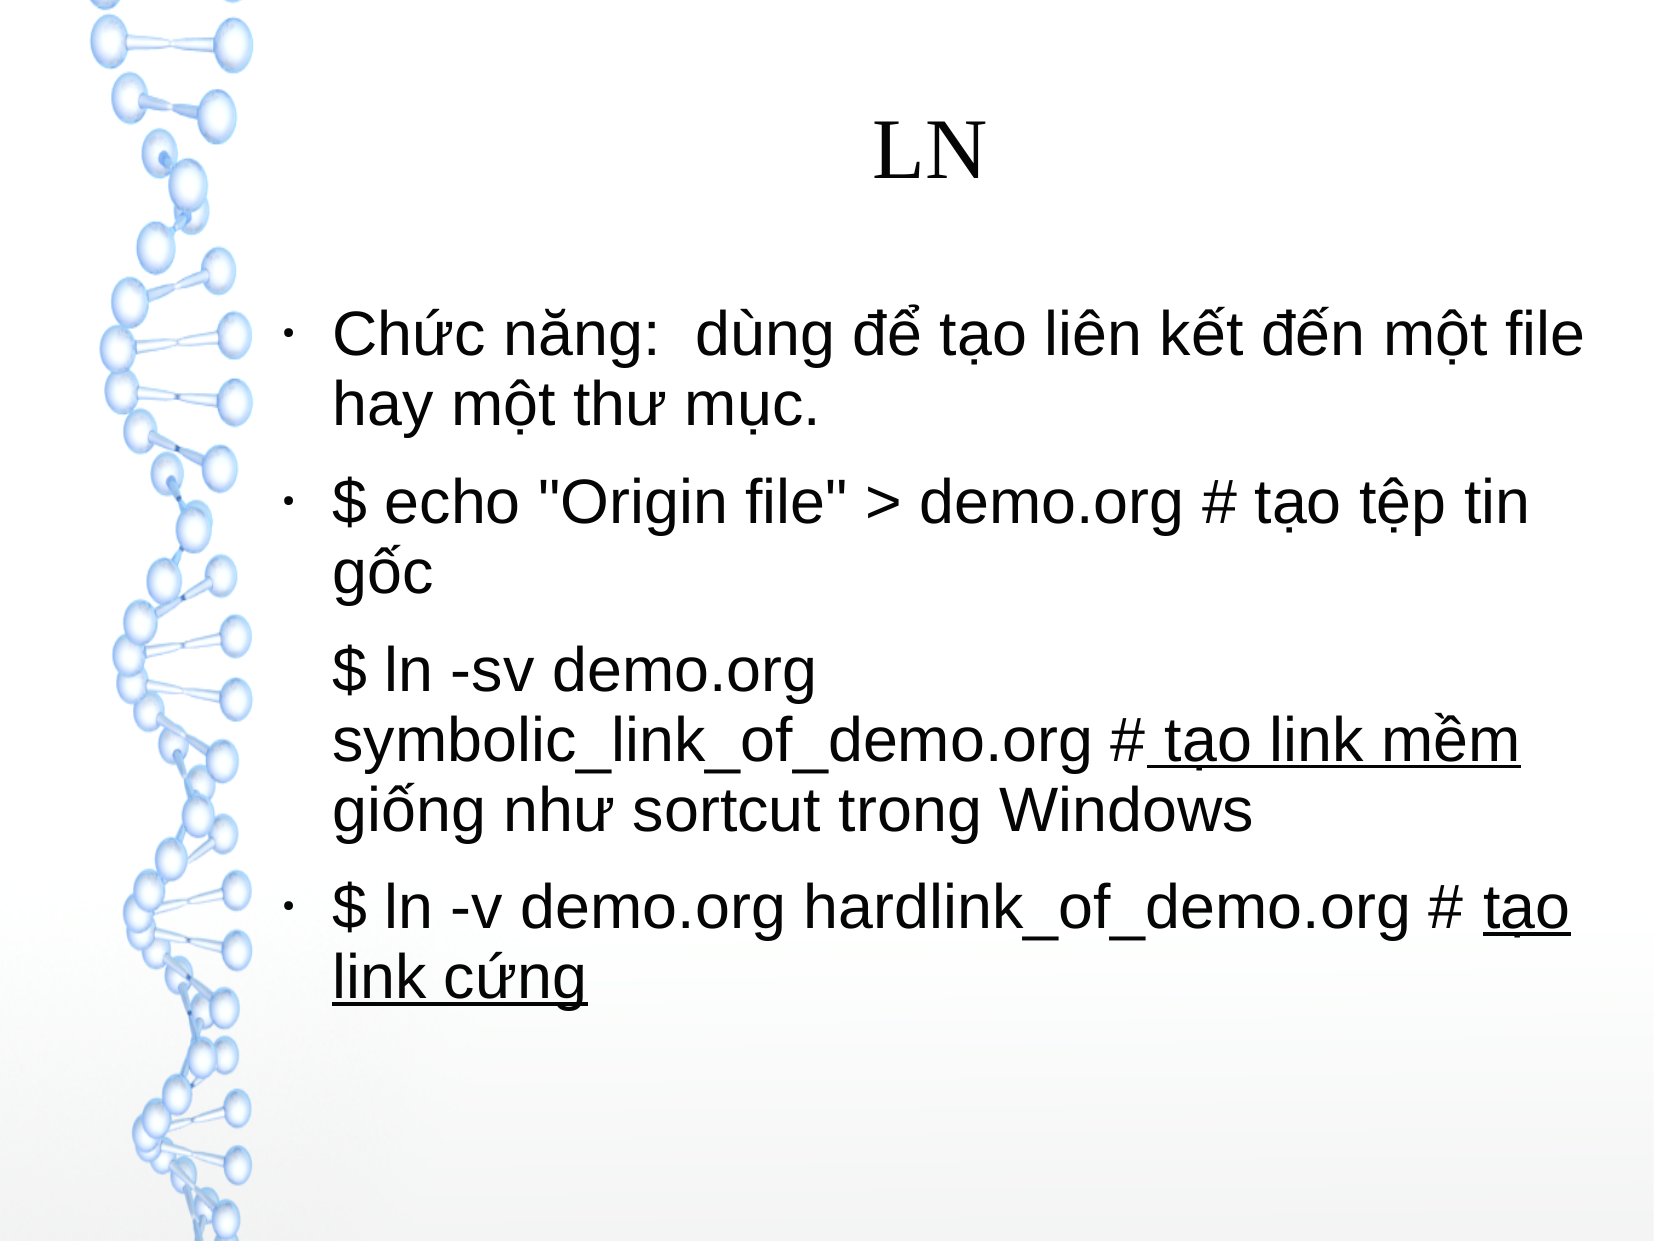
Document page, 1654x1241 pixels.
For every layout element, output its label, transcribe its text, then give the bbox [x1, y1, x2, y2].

list Chức năng: dùng để tạo liên kết đến một file hay một thư mục. $ echo "Origin file" > demo.org # tạo tệp tin gốc $ ln -sv demo.org symbolic_link_of_demo.org # tạo link mềm giống như sortcut trong Windows $ ln -v demo.org hardlink_of_demo.org # tạo link cứng [265, 299, 1595, 1019]
picture [0, 0, 1654, 1241]
title LN [265, 47, 1595, 252]
